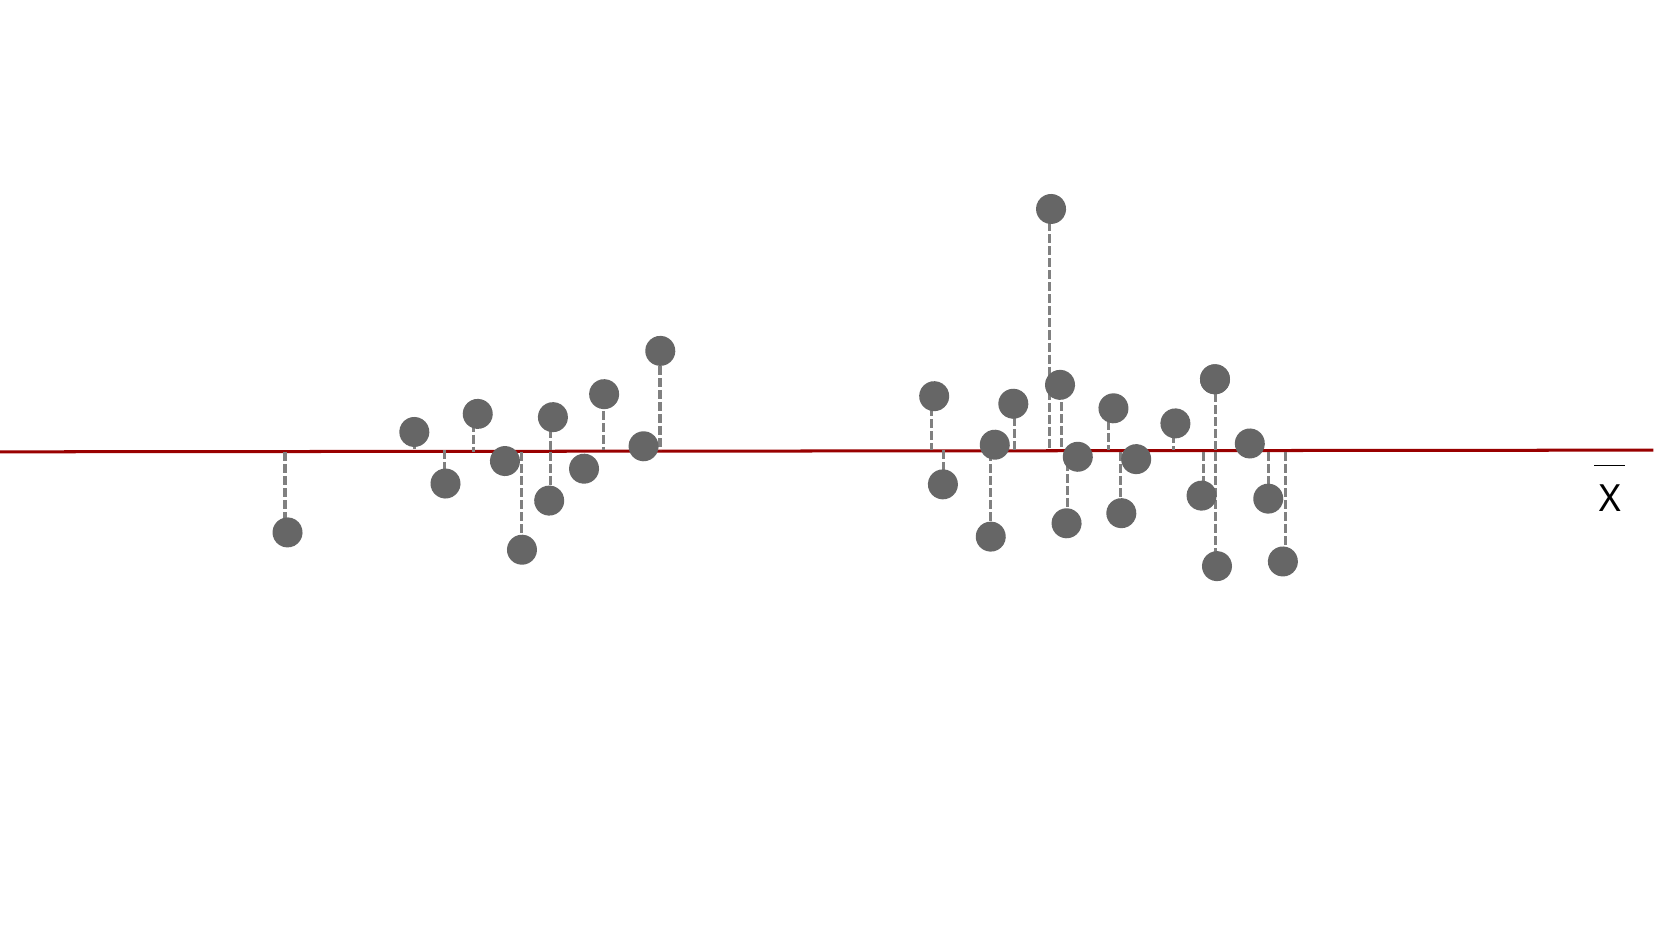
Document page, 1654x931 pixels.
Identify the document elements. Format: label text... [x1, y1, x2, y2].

text_box [1201, 551, 1233, 582]
text_box [1160, 408, 1191, 439]
text_box [1253, 483, 1284, 514]
text_box [1199, 364, 1231, 395]
text_box [537, 402, 568, 433]
text_box [919, 381, 950, 412]
text_box [506, 534, 537, 565]
text_box [1106, 498, 1137, 529]
text_box [1186, 480, 1217, 511]
text_box [569, 453, 600, 484]
text_box [1051, 508, 1082, 539]
text_box [975, 521, 1006, 552]
text_box [1045, 369, 1076, 400]
text_box [489, 446, 520, 477]
text_box [1036, 193, 1067, 224]
text_box [534, 485, 565, 516]
text_box [645, 335, 676, 366]
text_box [589, 379, 620, 410]
text_box [1121, 444, 1152, 475]
text_box [430, 468, 461, 499]
text_box [927, 469, 958, 500]
text_box [1098, 393, 1129, 424]
text_box [1234, 428, 1265, 459]
text_box [399, 416, 430, 447]
text_box X [1584, 463, 1645, 516]
text_box [272, 517, 303, 548]
text_box [628, 431, 659, 462]
text_box [998, 388, 1029, 419]
text_box [1062, 441, 1093, 472]
text_box [462, 398, 493, 429]
text_box [1267, 546, 1298, 577]
text_box [979, 429, 1010, 460]
